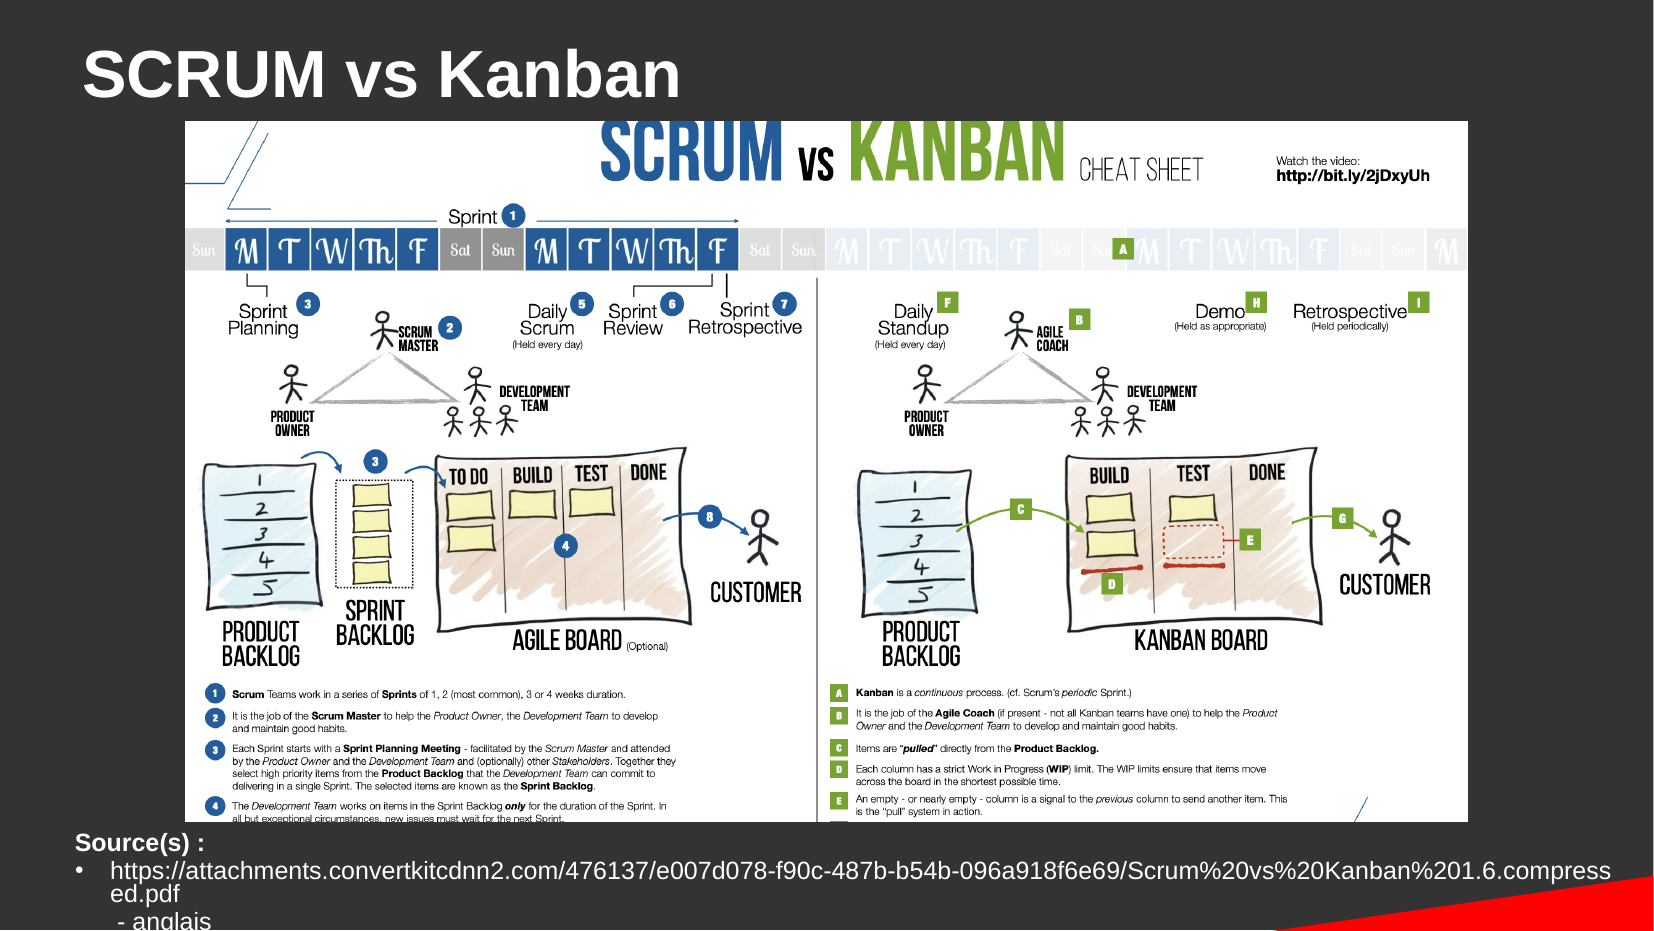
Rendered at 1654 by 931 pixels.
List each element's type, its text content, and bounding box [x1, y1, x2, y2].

title SCRUM vs Kanban [82, 37, 1571, 122]
picture [185, 121, 1468, 822]
text_box Source(s) : https://attachments.convertkitcdnn2.com/476137/e007d078-f90c-487b-b54b-096a918f6e69/Scrum%20vs%20Kanban%201.6.compressed.pdf - anglais [60, 821, 1642, 931]
text_box [1642, 875, 1654, 931]
